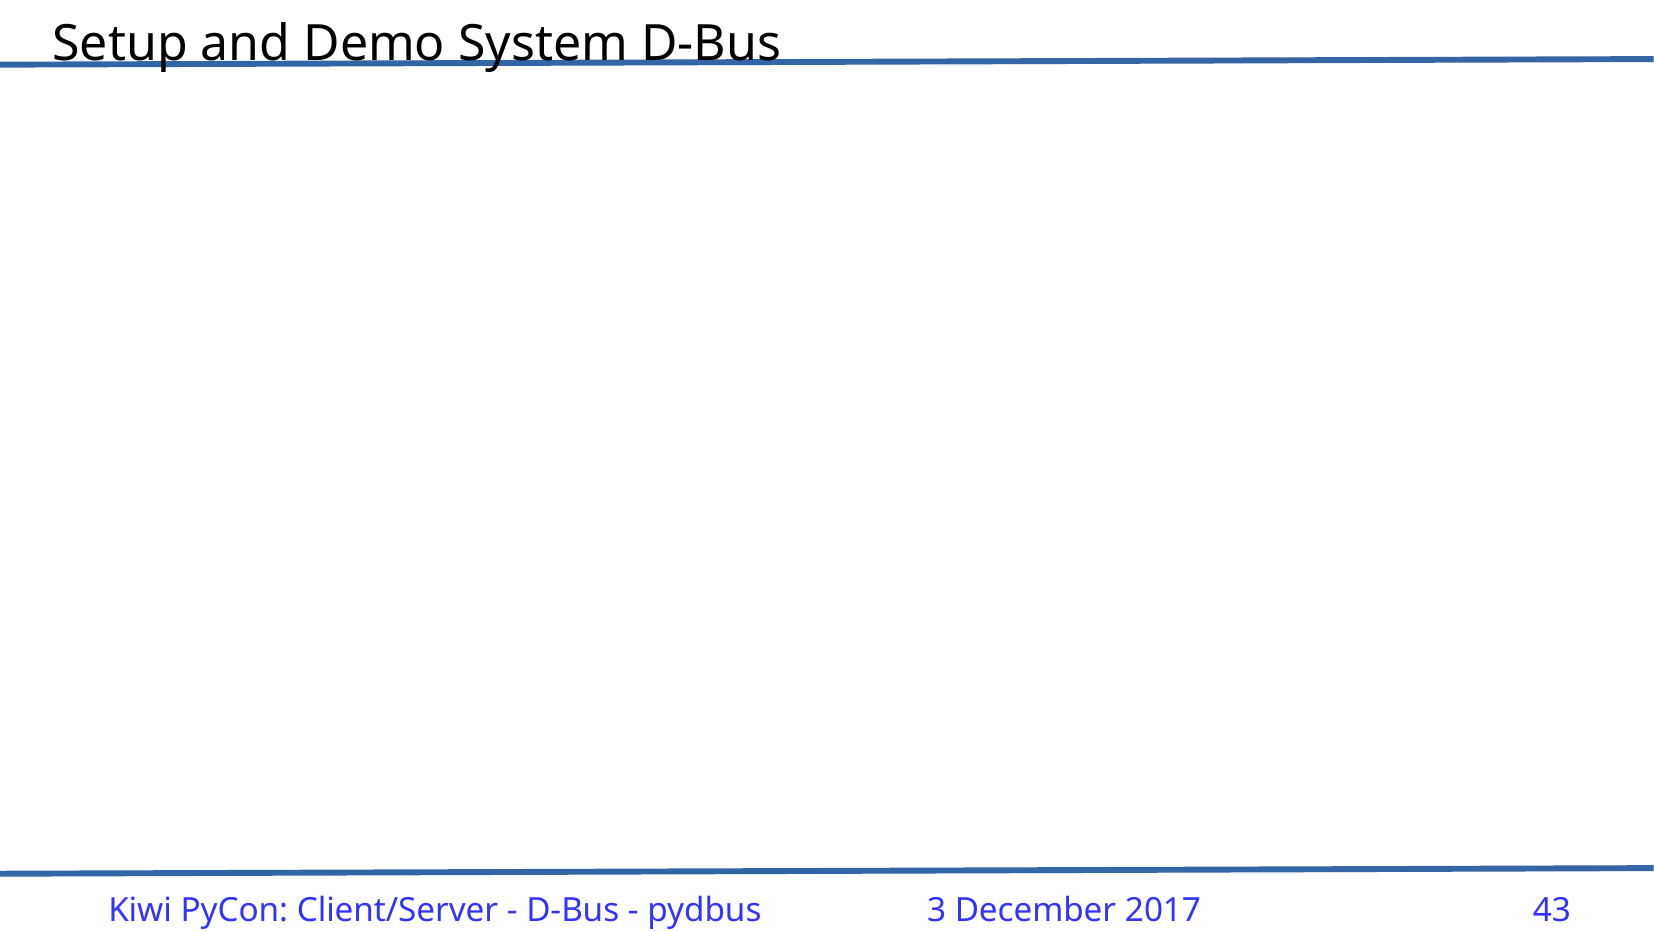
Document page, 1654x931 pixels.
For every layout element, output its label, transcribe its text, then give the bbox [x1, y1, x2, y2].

text_box Setup and Demo System D-Bus [37, 0, 1540, 76]
